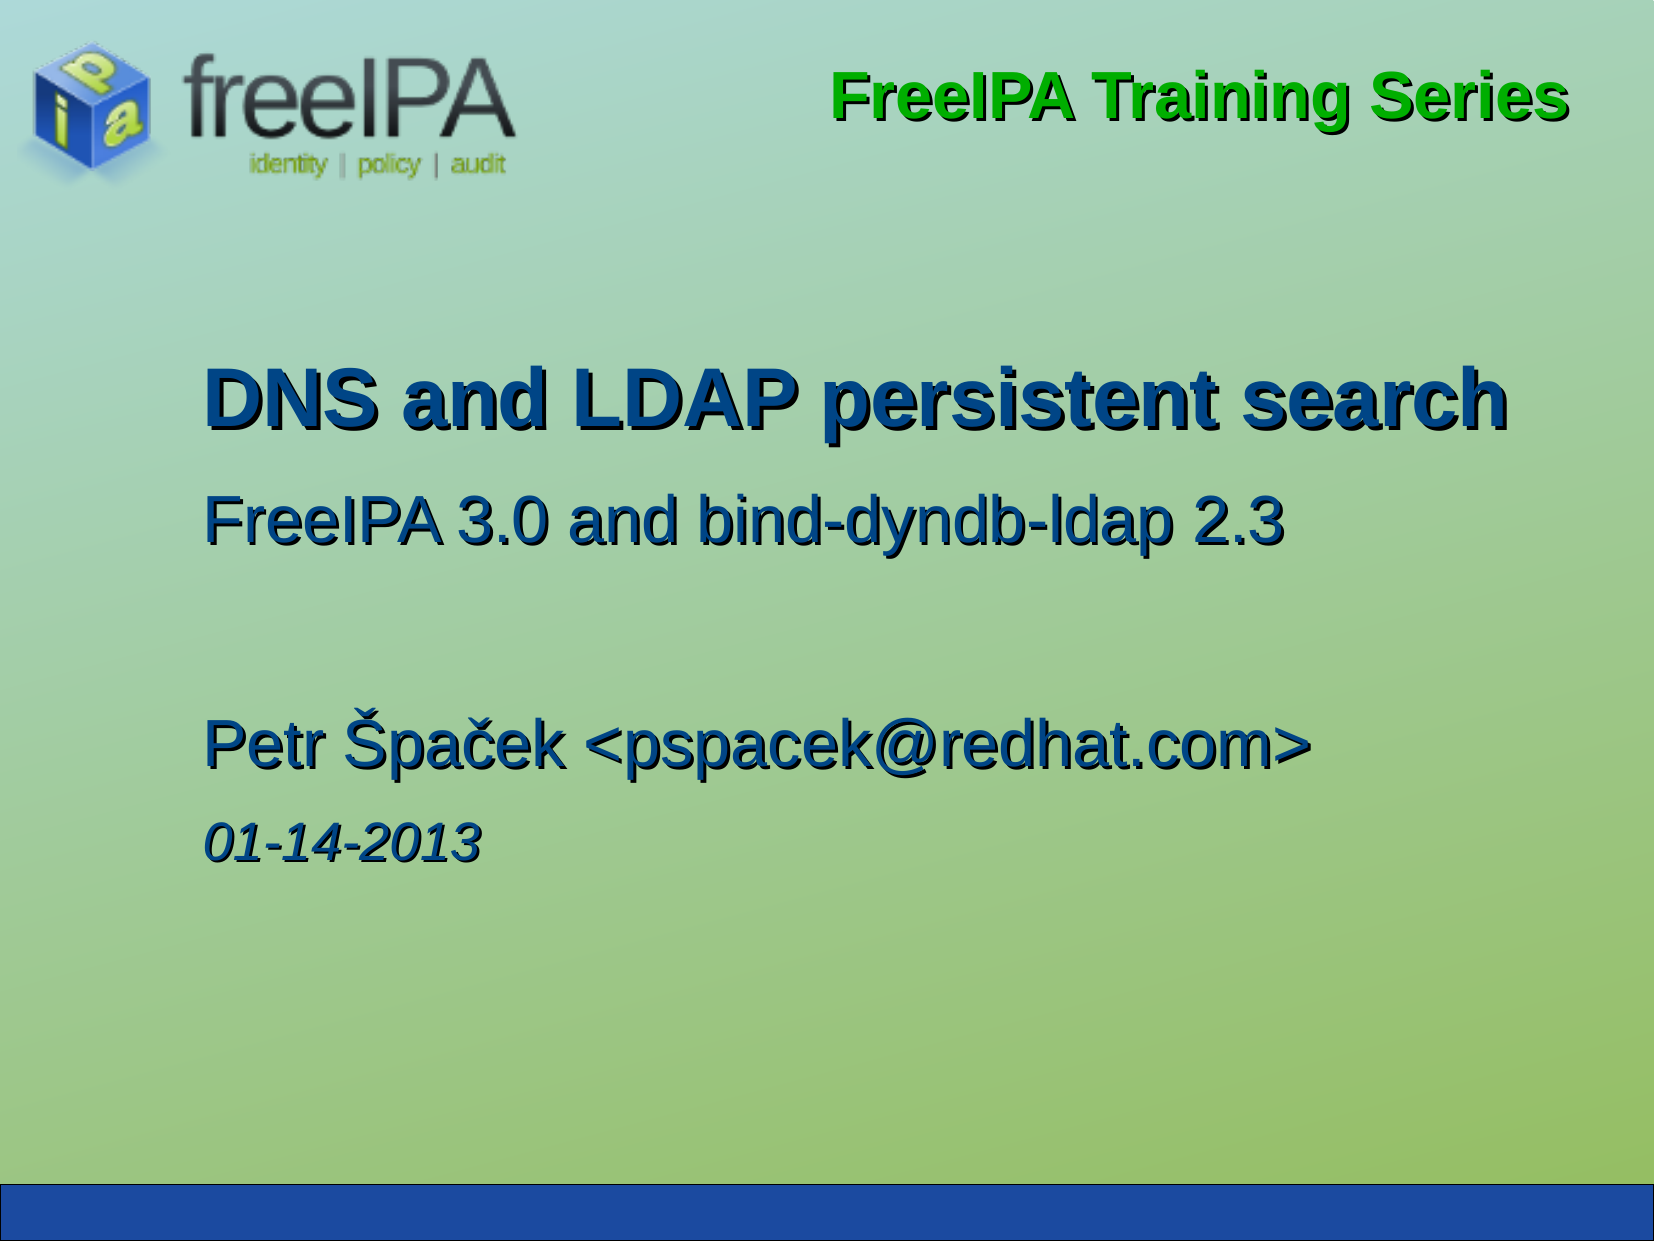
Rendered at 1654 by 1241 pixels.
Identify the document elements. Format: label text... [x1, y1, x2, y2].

picture [17, 35, 528, 193]
text_box DNS and LDAP persistent search FreeIPA 3.0 and bind-dyndb-ldap 2.3 Petr Špaček <pspacek@redhat.com> 01-14-2013 [187, 297, 1556, 833]
